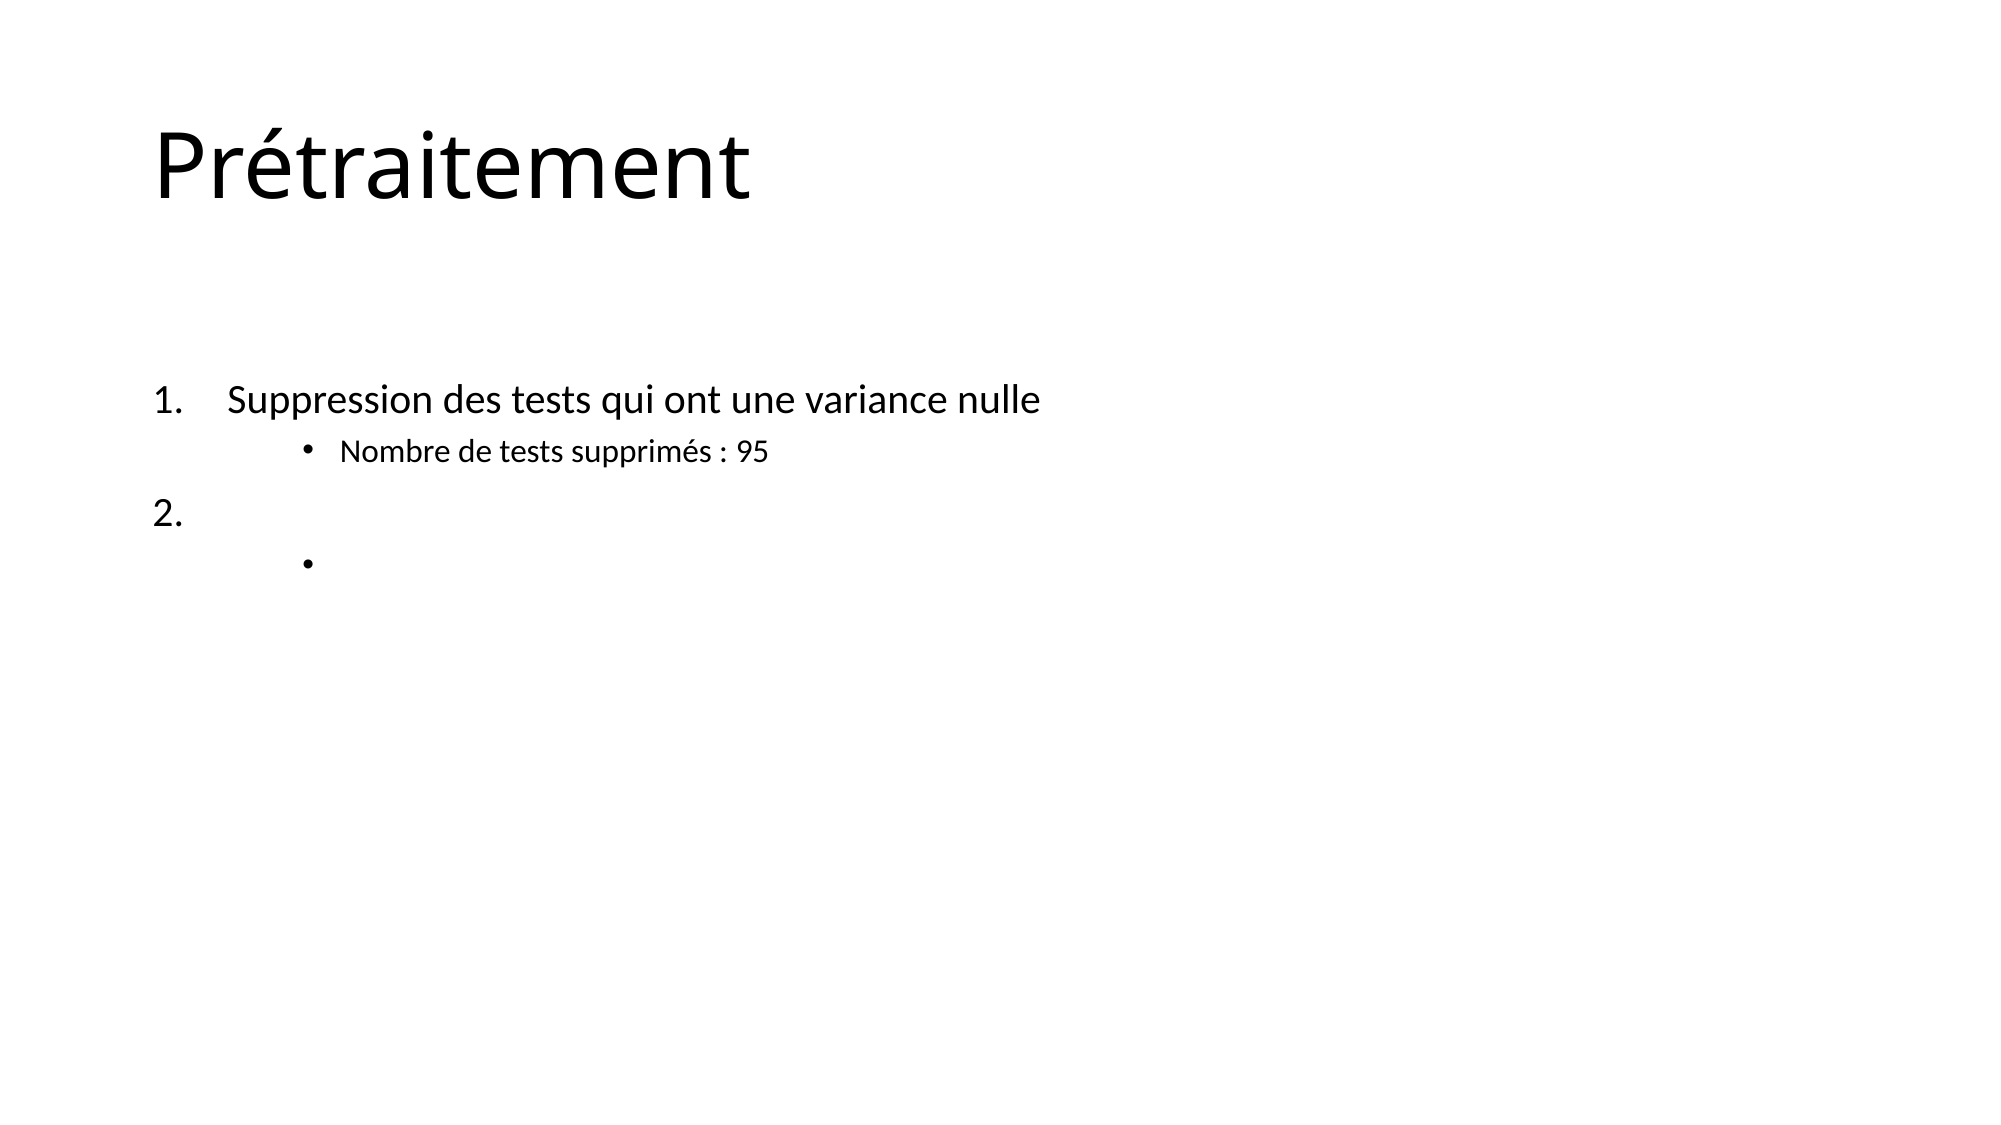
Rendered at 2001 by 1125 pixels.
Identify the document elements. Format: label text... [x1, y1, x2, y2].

list Suppression des tests qui ont une variance nulle Nombre de tests supprimés : 95 [137, 299, 1863, 1014]
title Prétraitement [137, 59, 1863, 278]
